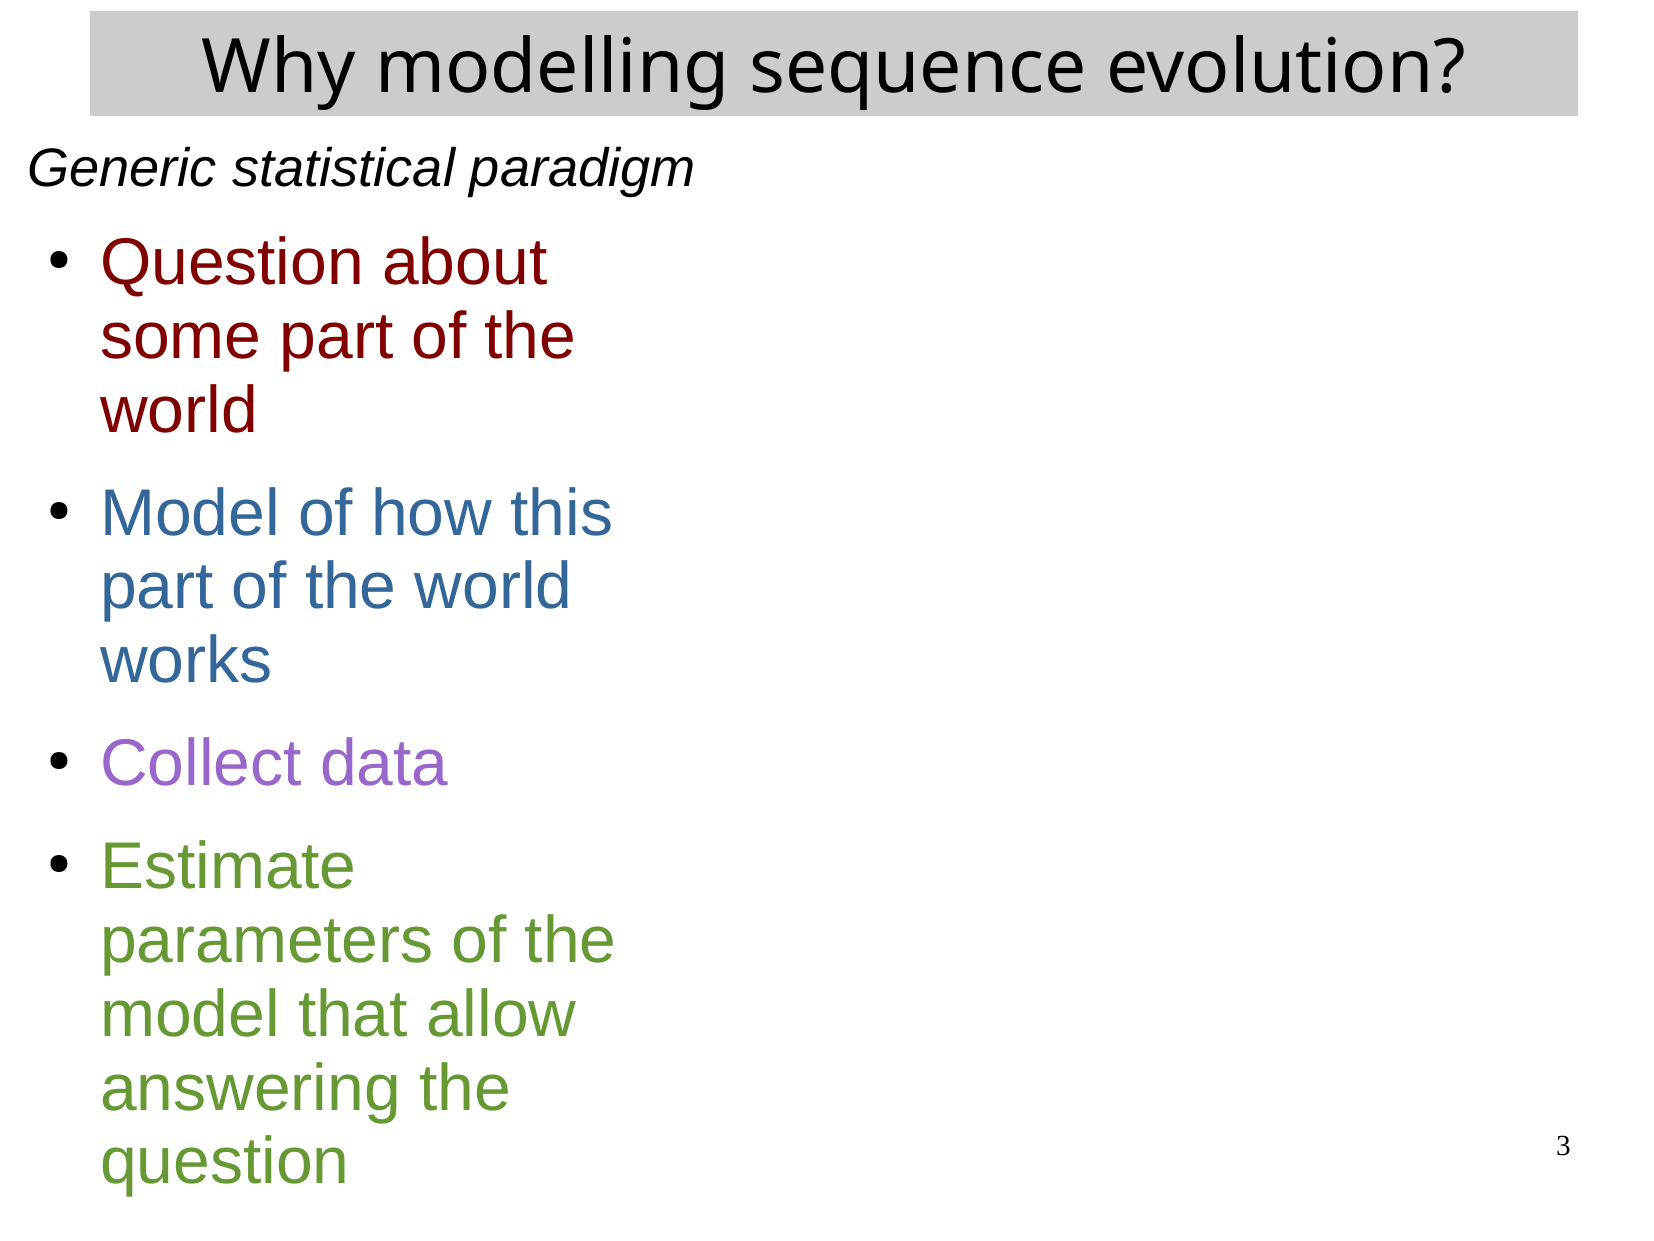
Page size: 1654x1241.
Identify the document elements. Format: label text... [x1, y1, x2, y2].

text_box Generic statistical paradigm [12, 129, 718, 266]
list Question about some part of the world Model of how this part of the world works Collect data Estimate parameters of the model that allow answering the question [30, 266, 676, 1201]
title Why modelling sequence evolution? [90, 10, 1579, 116]
